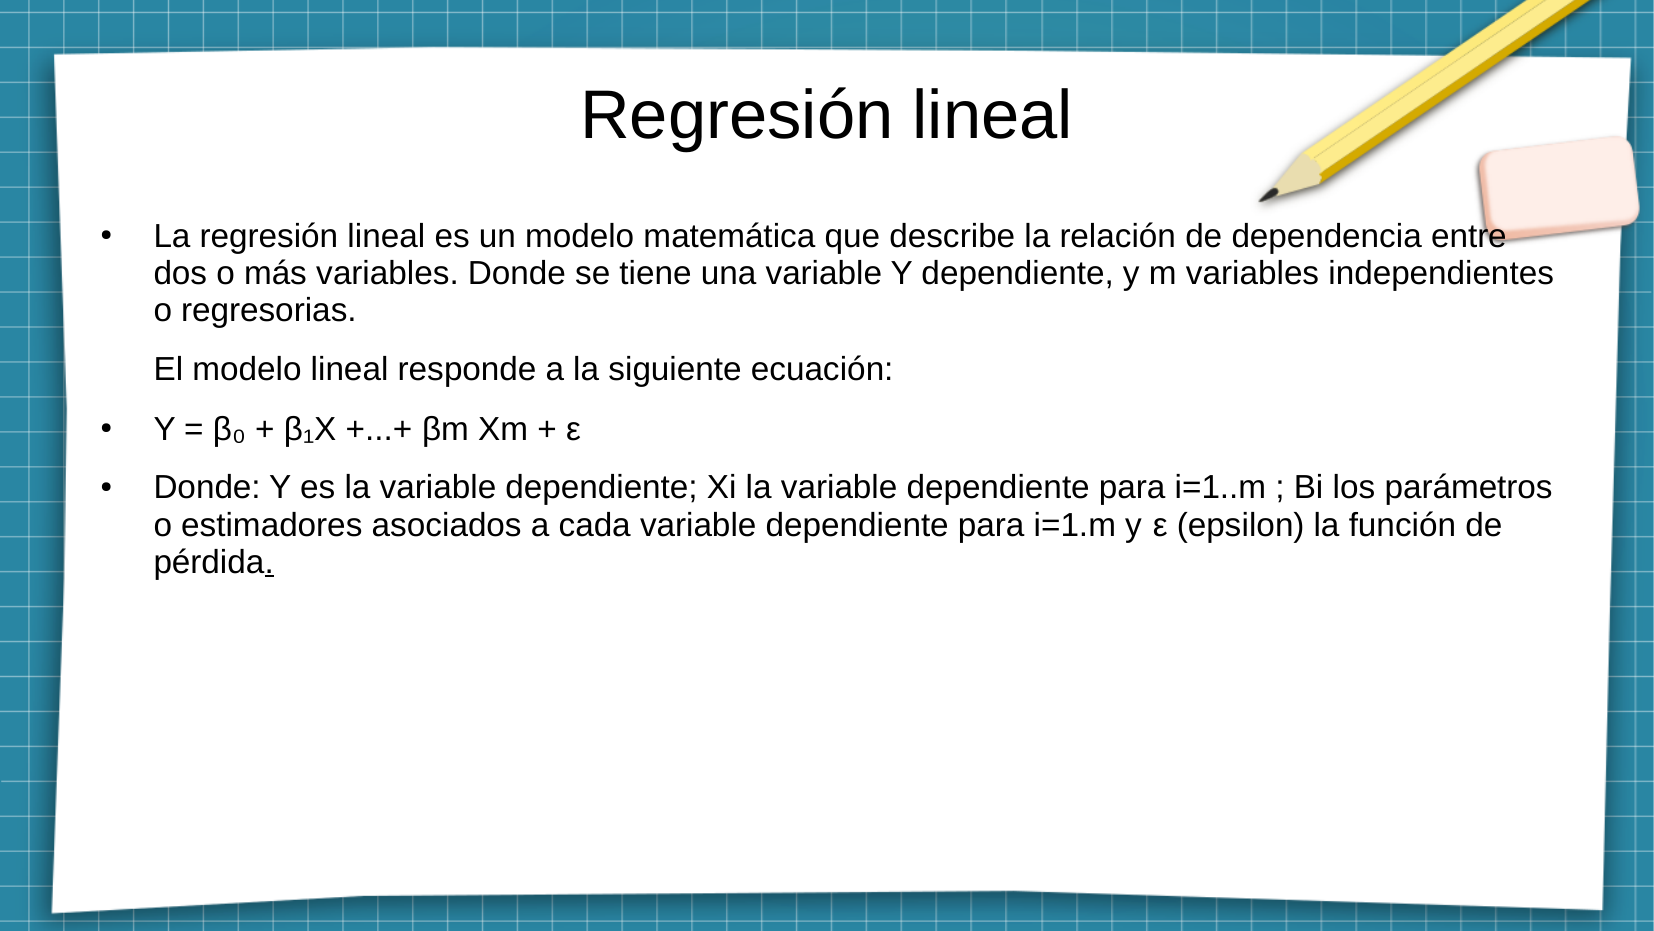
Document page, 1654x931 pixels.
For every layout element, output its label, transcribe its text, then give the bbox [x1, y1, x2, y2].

list La regresión lineal es un modelo matemática que describe la relación de dependencia entre dos o más variables. Donde se tiene una variable Y dependiente, y m variables independientes o regresorias. El modelo lineal responde a la siguiente ecuación: Y = β₀ + β₁X +...+ βm Xm + ε Donde: Y es la variable dependiente; Xi la variable dependiente para i=1..m ; Bi los parámetros o estimadores asociados a cada variable dependiente para i=1.m y ε (epsilon) la función de pérdida. [82, 217, 1571, 758]
picture [0, 0, 1654, 931]
title Regresión lineal [82, 37, 1571, 193]
